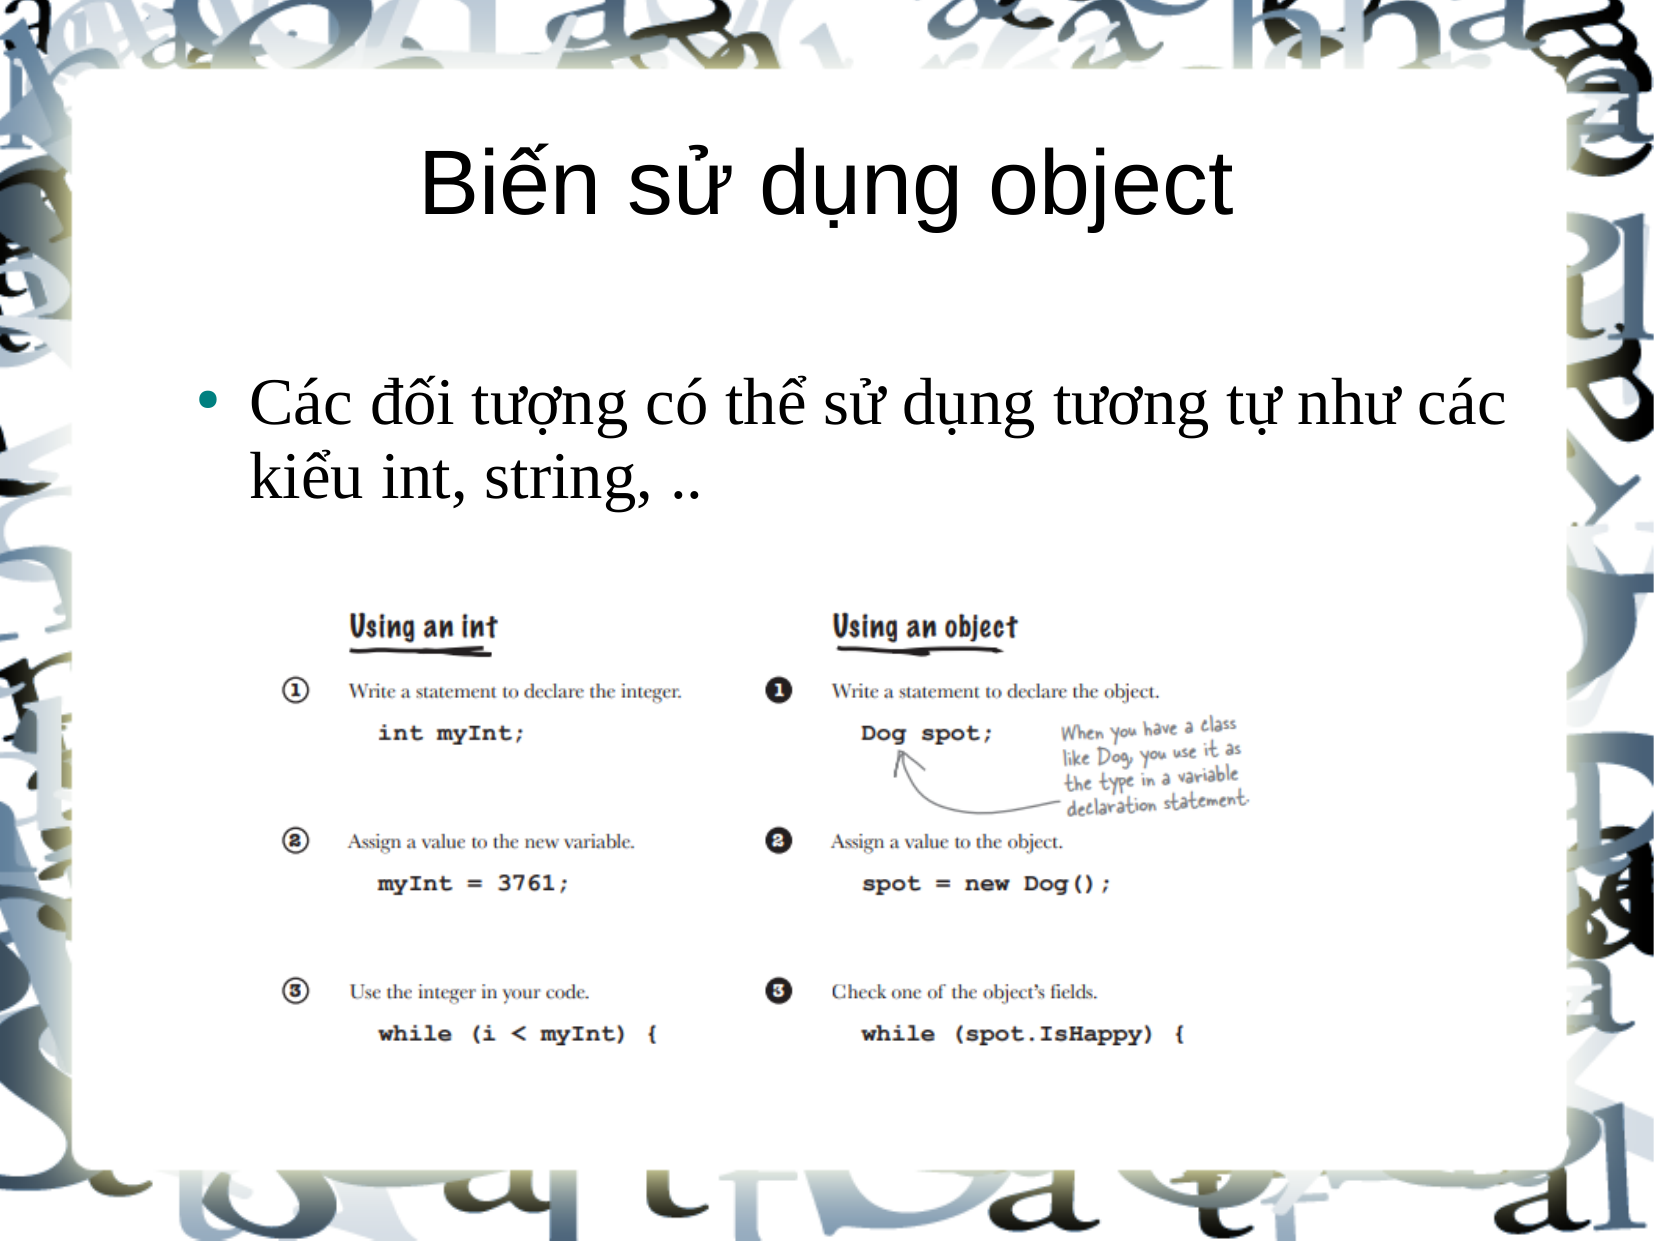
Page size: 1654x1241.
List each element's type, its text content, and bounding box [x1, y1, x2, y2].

picture [0, 0, 1654, 1241]
list Các đối tượng có thể sử dụng tương tự như các kiểu int, string, .. [178, 364, 1570, 1147]
title Biến sử dụng object [82, 78, 1571, 287]
